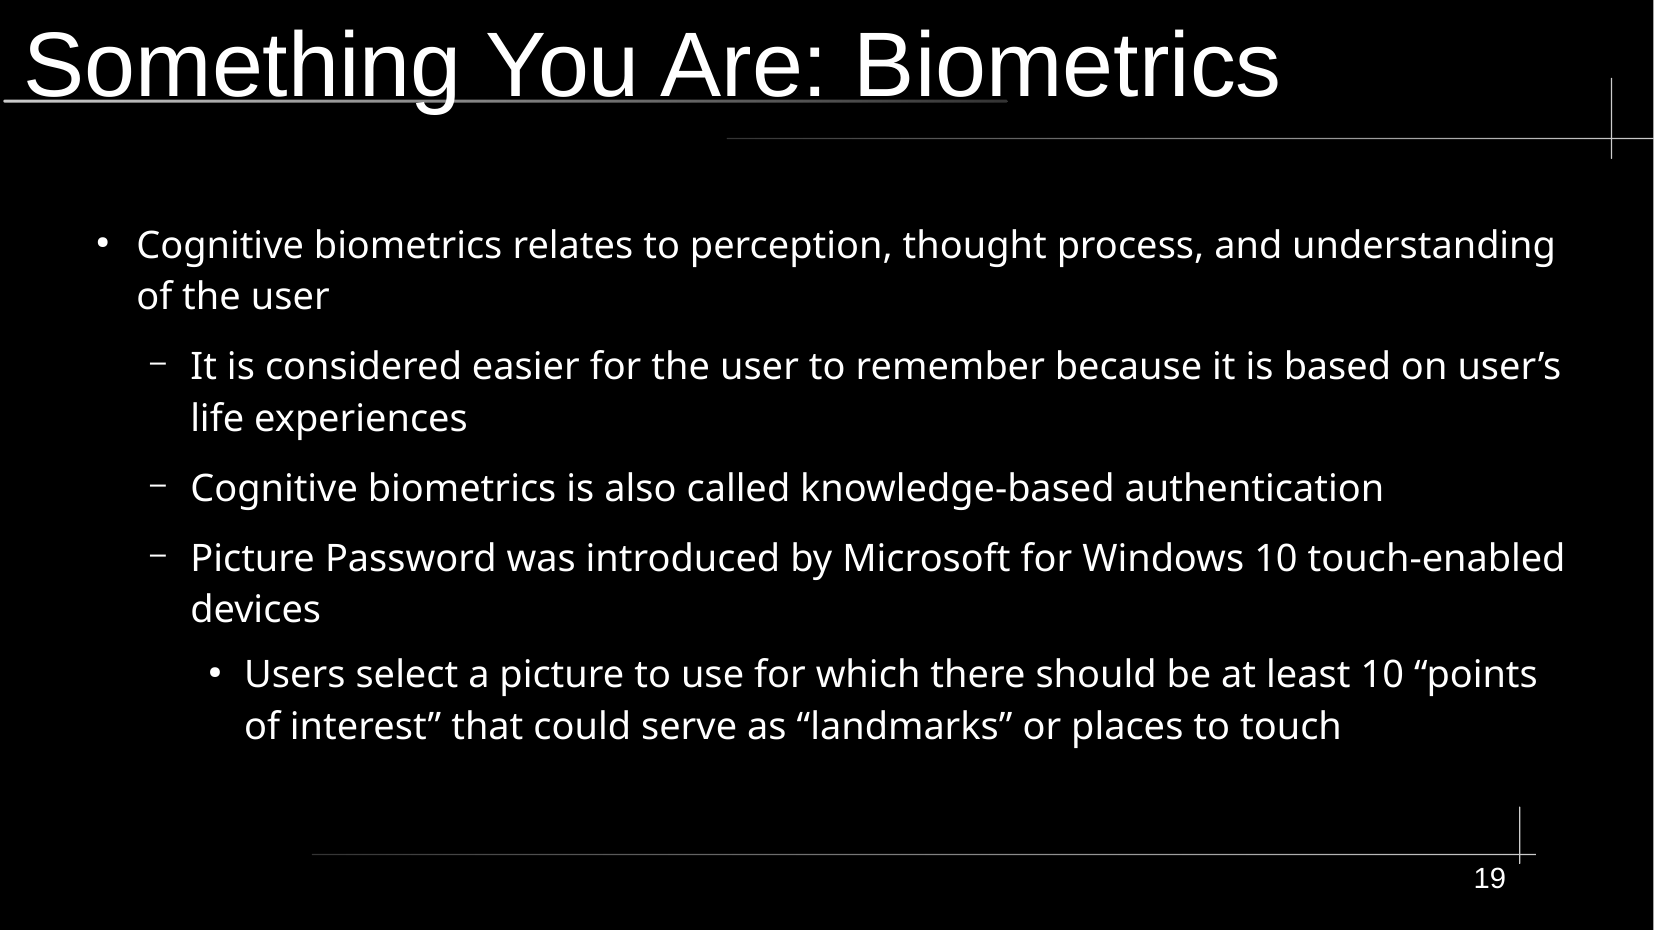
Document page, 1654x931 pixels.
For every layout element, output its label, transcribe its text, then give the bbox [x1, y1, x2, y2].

list Cognitive biometrics relates to perception, thought process, and understanding of the user It is considered easier for the user to remember because it is based on user’s life experiences Cognitive biometrics is also called knowledge-based authentication Picture Password was introduced by Microsoft for Windows 10 touch-enabled devices Users select a picture to use for which there should be at least 10 “points of interest” that could serve as “landmarks” or places to touch [82, 217, 1571, 758]
title Something You Are: Biometrics [23, 11, 1589, 119]
